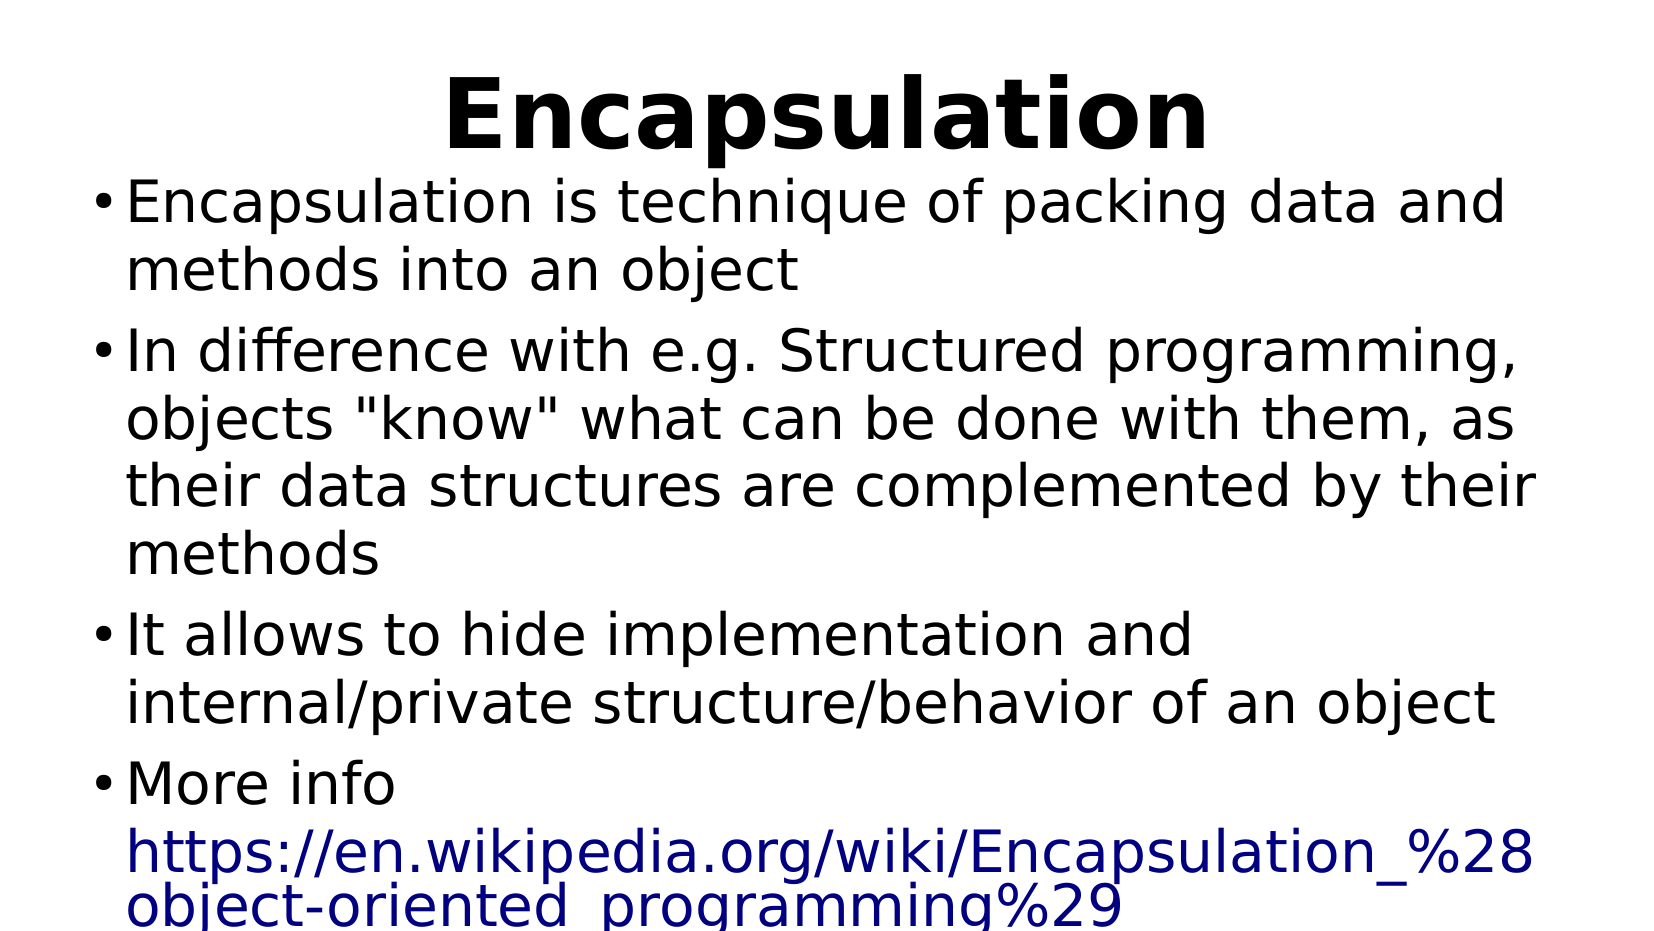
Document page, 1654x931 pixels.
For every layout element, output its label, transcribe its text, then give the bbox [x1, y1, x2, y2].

title Encapsulation [82, 37, 1571, 193]
list Encapsulation is technique of packing data and methods into an object In difference with e.g. Structured programming, objects "know" what can be done with them, as their data structures are complemented by their methods It allows to hide implementation and internal/private structure/behavior of an object More info https://en.wikipedia.org/wiki/Encapsulation_%28object-oriented_programming%29 [82, 168, 1538, 889]
